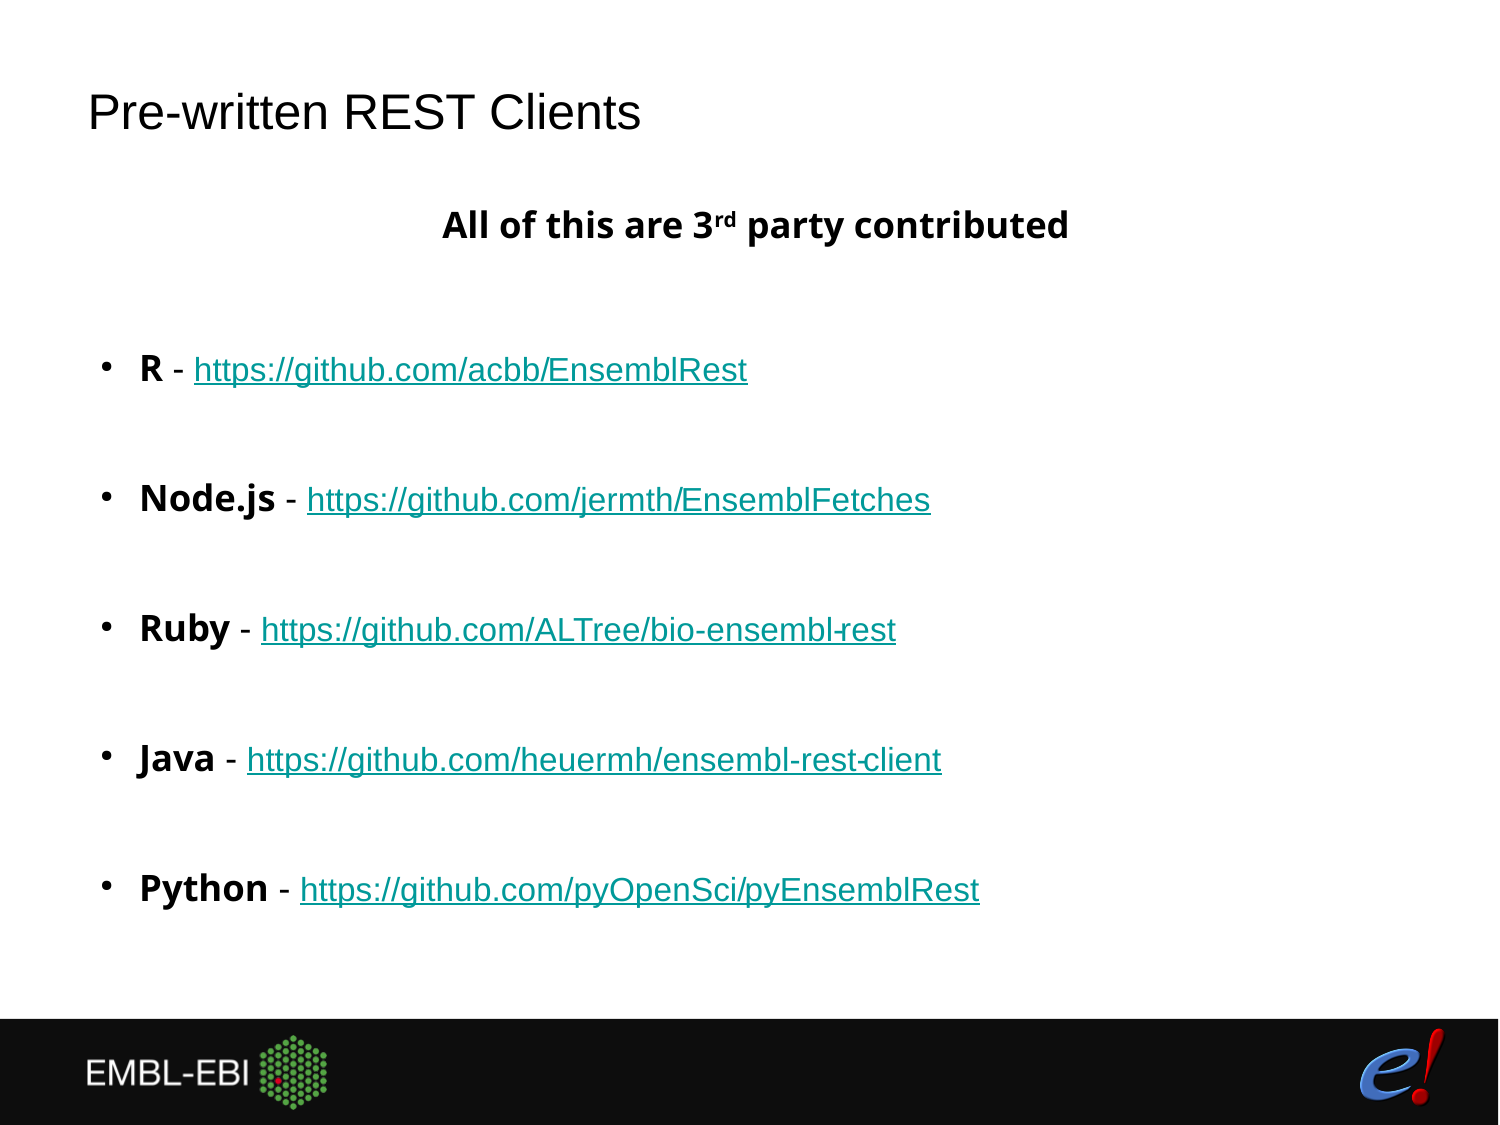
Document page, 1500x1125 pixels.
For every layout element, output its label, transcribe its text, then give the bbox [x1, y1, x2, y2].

picture [1357, 1026, 1448, 1112]
title Pre-written REST Clients [87, 50, 1425, 175]
list All of this are 3rd party contributed R - https://github.com/acbb/EnsemblRest Node.js - https://github.com/jermth/EnsemblFetches Ruby - https://github.com/ALTree/bio-ensembl-rest Java - https://github.com/heuermh/ensembl-rest-client Python - https://github.com/pyOpenSci/pyEnsemblRest [87, 200, 1425, 914]
picture [87, 1035, 327, 1110]
